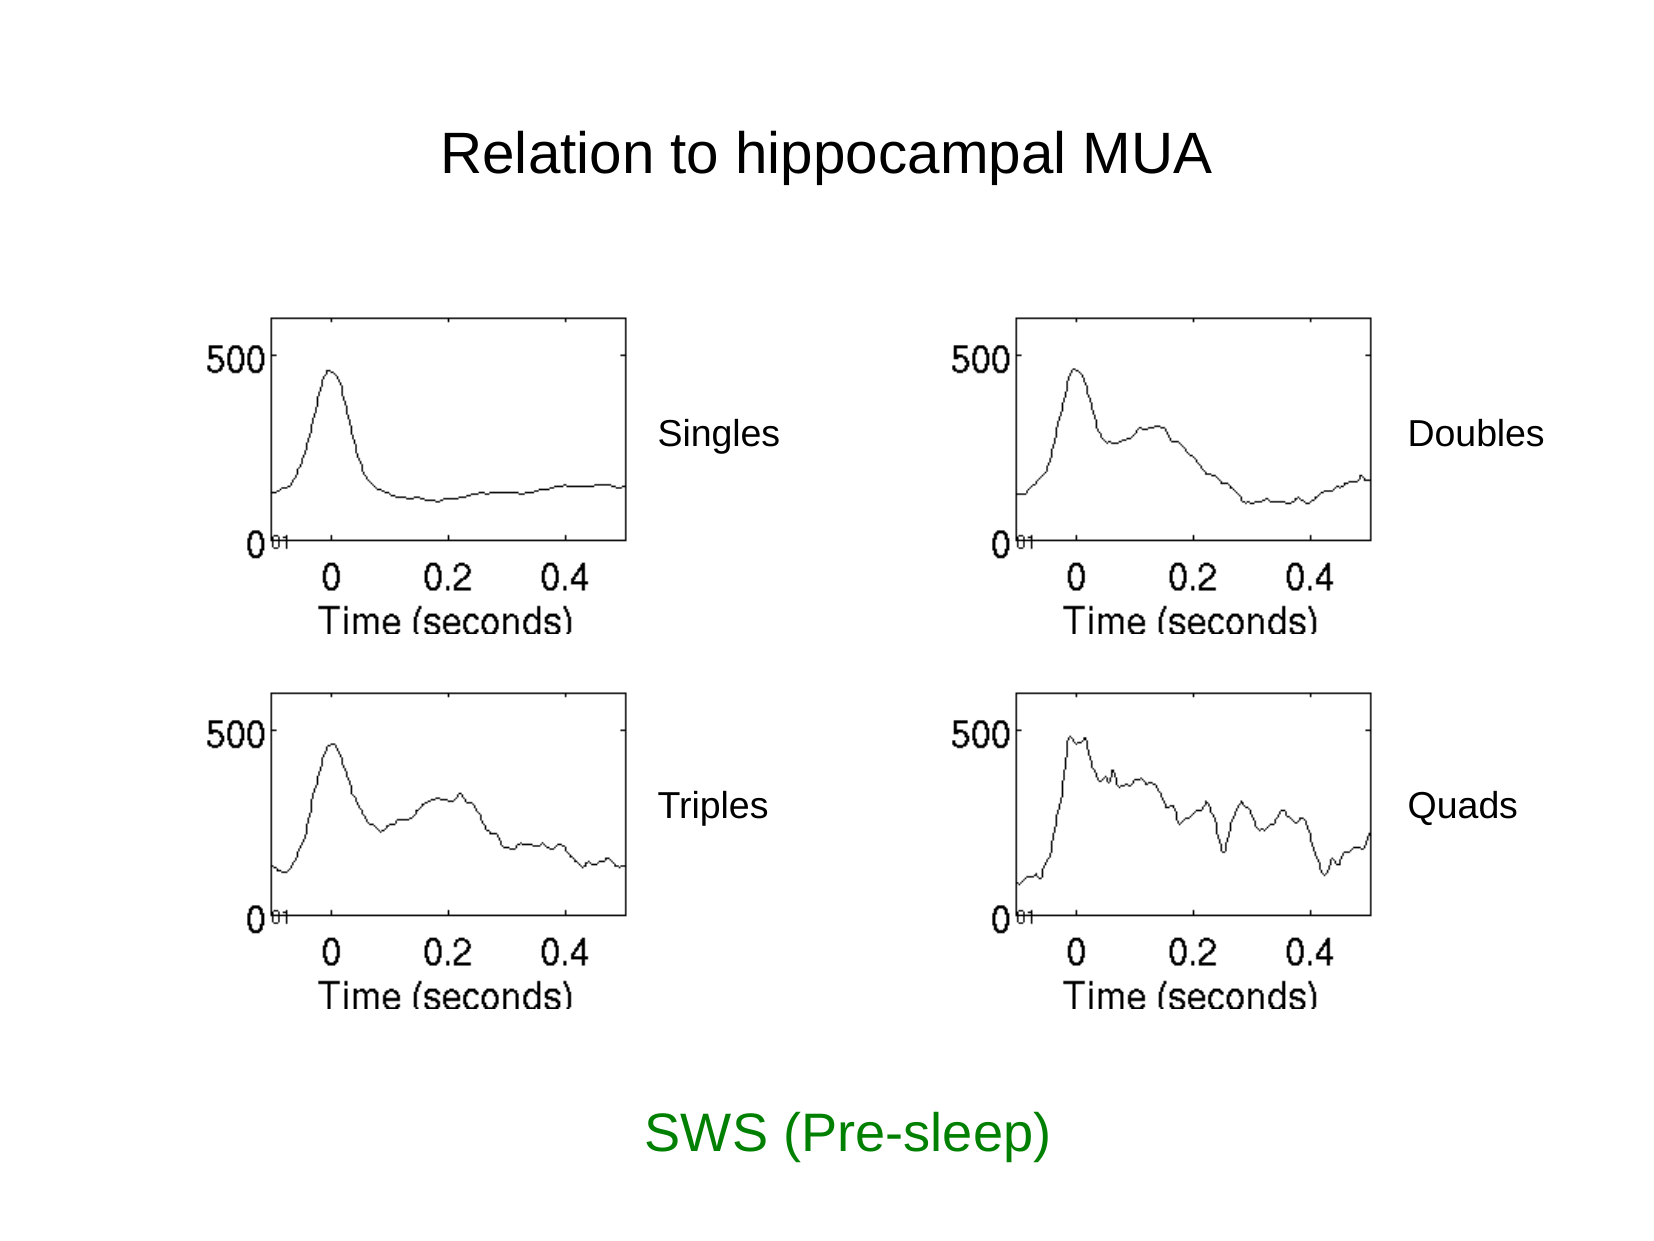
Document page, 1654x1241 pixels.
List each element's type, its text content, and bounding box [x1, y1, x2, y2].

text_box SWS (Pre-sleep) [630, 1094, 1067, 1171]
text_box Quads [1392, 777, 1533, 834]
text_box Doubles [1392, 405, 1560, 462]
text_box Singles [642, 405, 796, 462]
text_box Triples [642, 777, 784, 834]
picture [951, 290, 1415, 634]
picture [206, 290, 670, 634]
picture [206, 665, 670, 1009]
title Relation to hippocampal MUA [82, 49, 1571, 257]
picture [951, 665, 1415, 1009]
